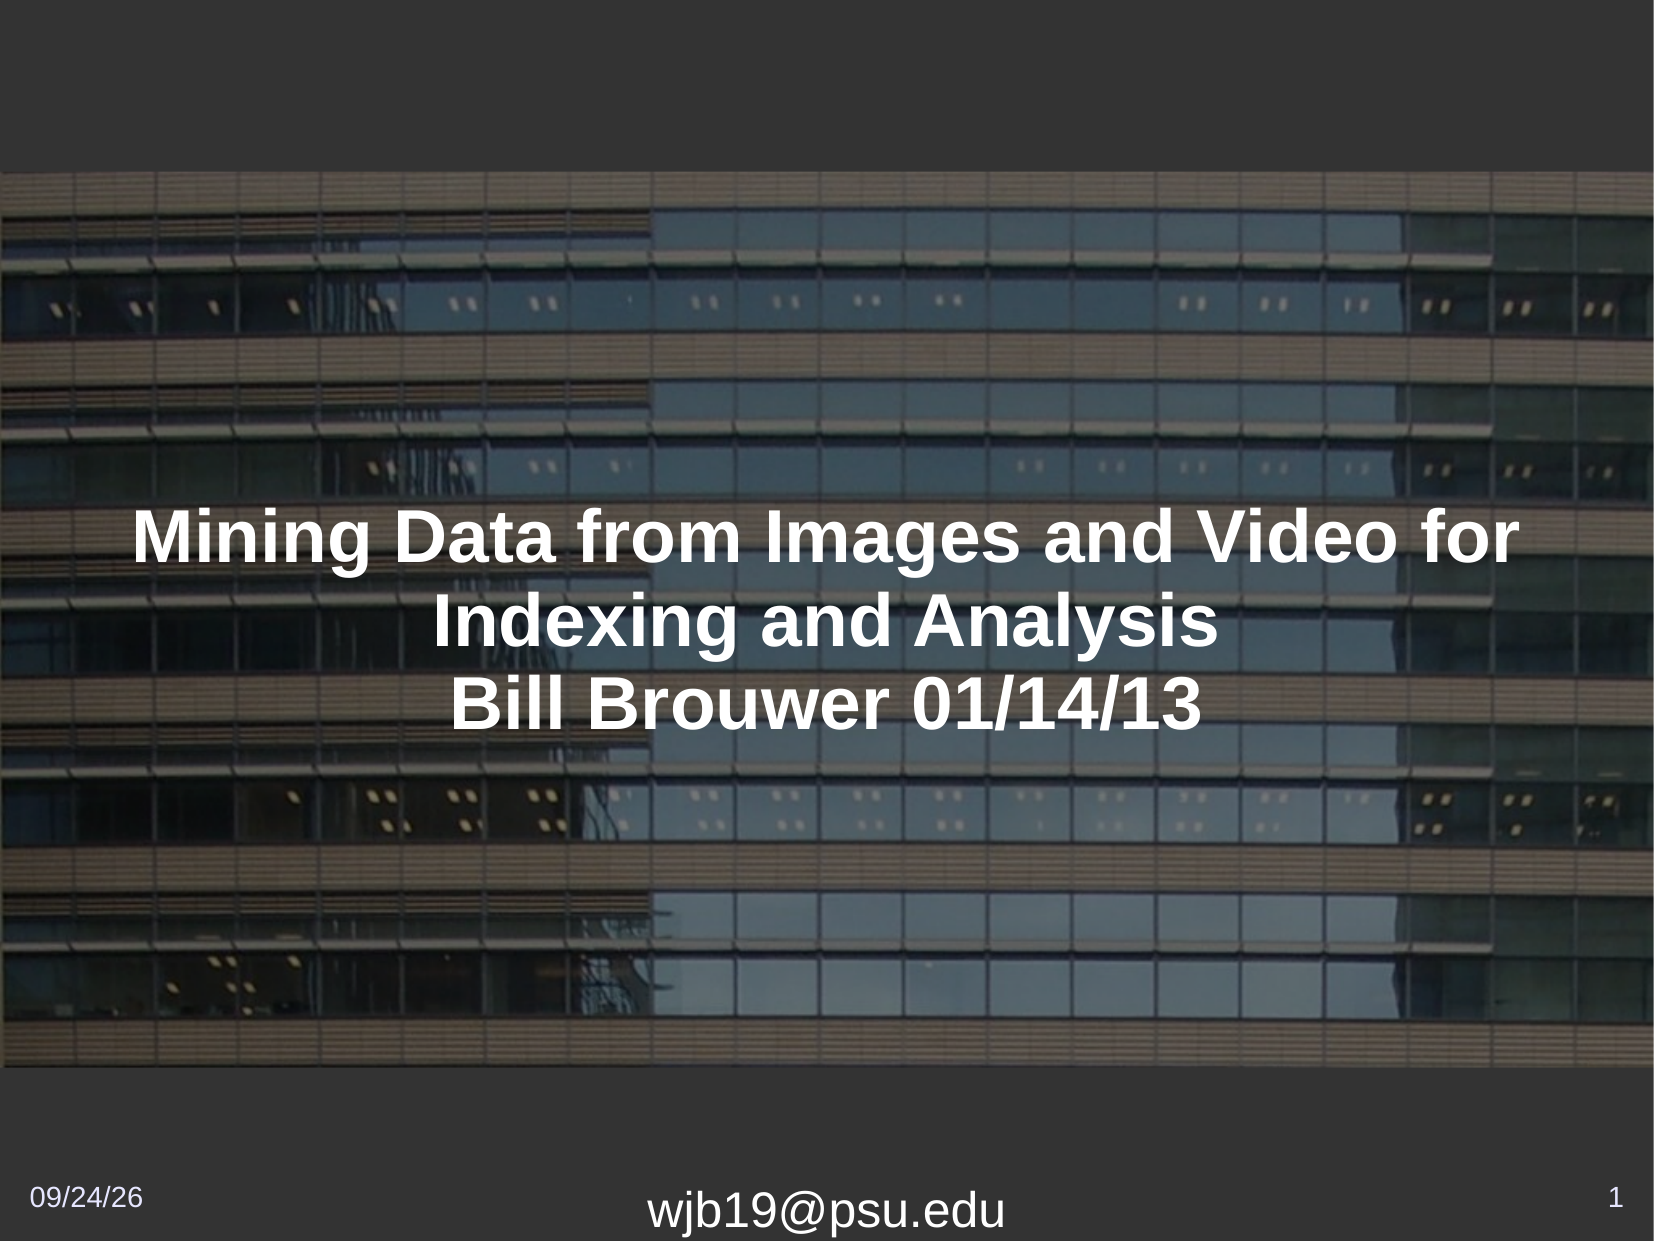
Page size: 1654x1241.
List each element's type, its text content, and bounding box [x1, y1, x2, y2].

subtitle wjb19@psu.edu [29, 1182, 1625, 1239]
picture [0, 0, 1654, 1241]
title Mining Data from Images and Video for Indexing and Analysis Bill Brouwer 01/14/13 [29, 214, 1625, 1027]
